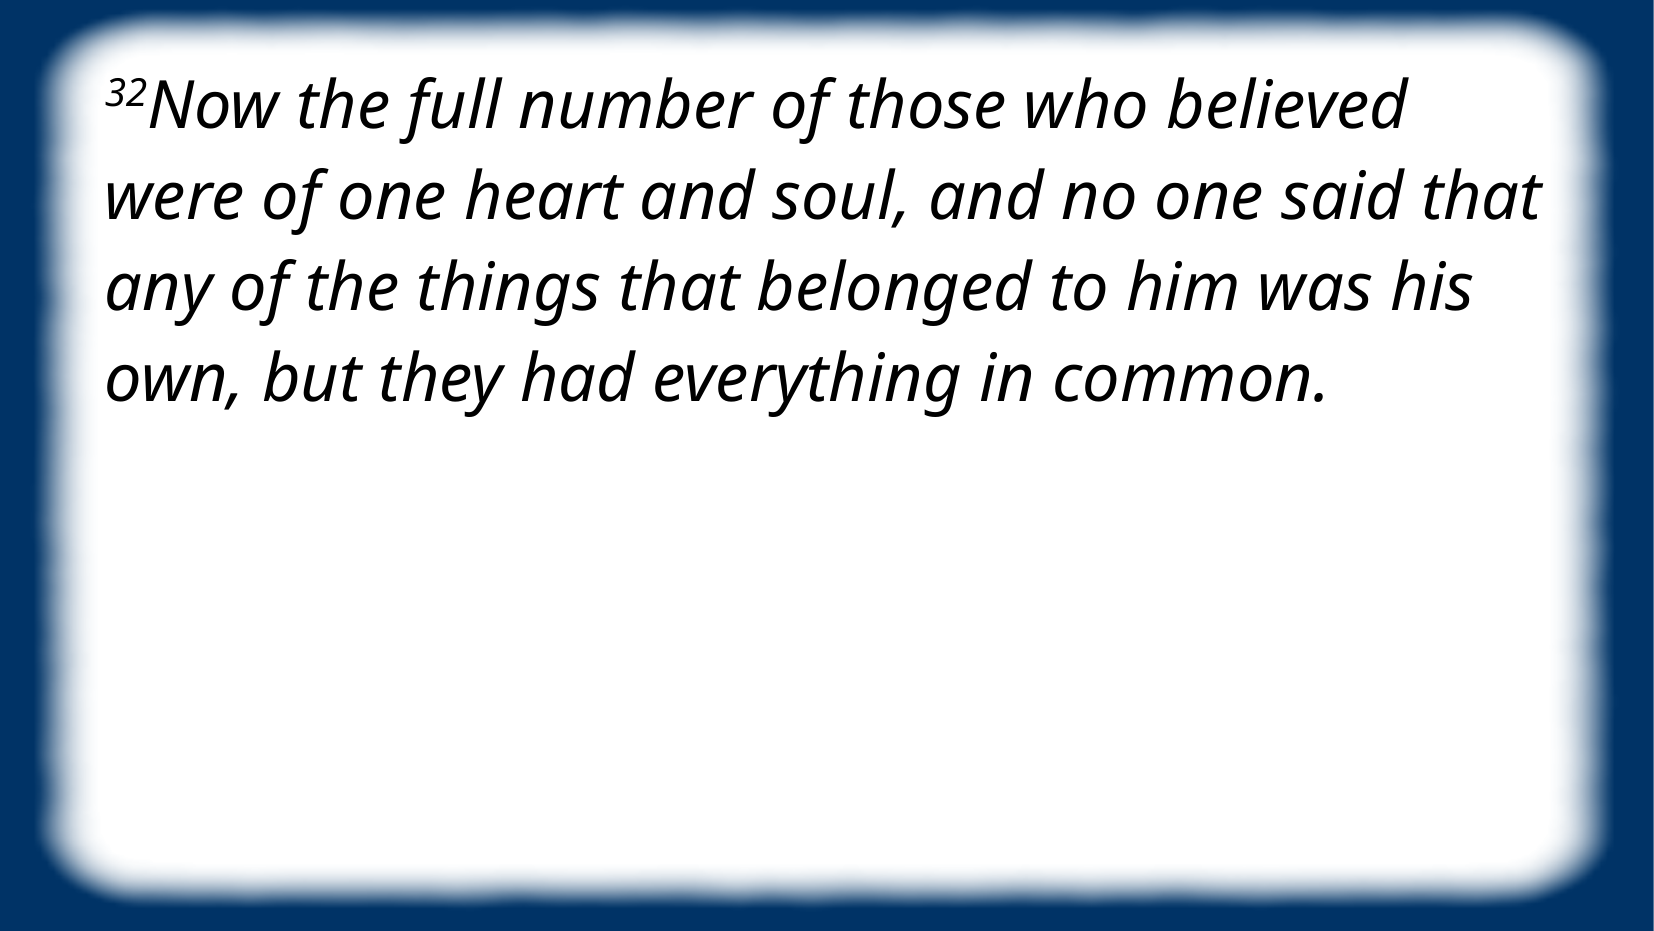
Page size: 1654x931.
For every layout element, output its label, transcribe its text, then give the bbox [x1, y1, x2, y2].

picture [0, 0, 1654, 931]
text_box 32Now the full number of those who believed were of one heart and soul, and no one said that any of the things that belonged to him was his own, but they had everything in common. [90, 50, 1561, 421]
